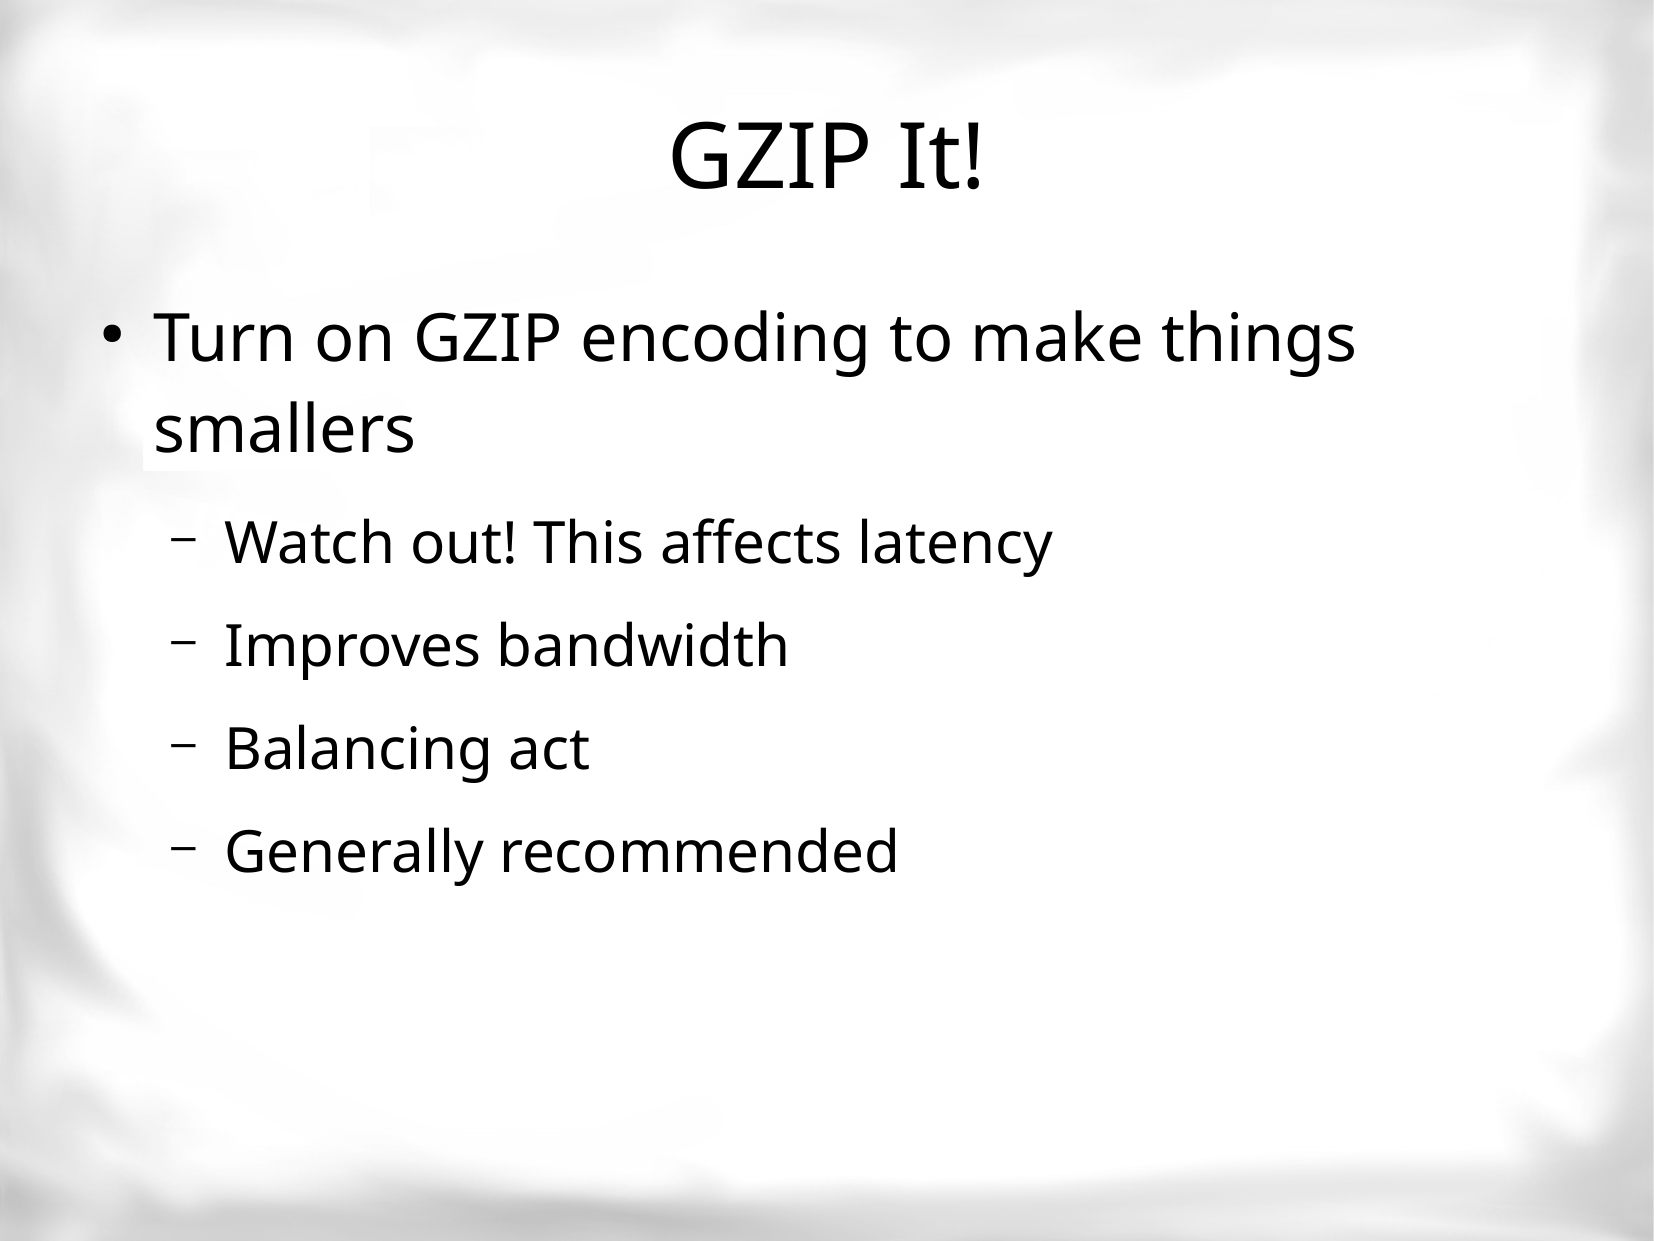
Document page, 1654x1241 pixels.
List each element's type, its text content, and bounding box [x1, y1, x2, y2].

picture [0, 0, 1654, 1241]
list Turn on GZIP encoding to make things smallers Watch out! This affects latency Improves bandwidth Balancing act Generally recommended [82, 290, 1571, 1010]
title GZIP It! [82, 49, 1571, 257]
